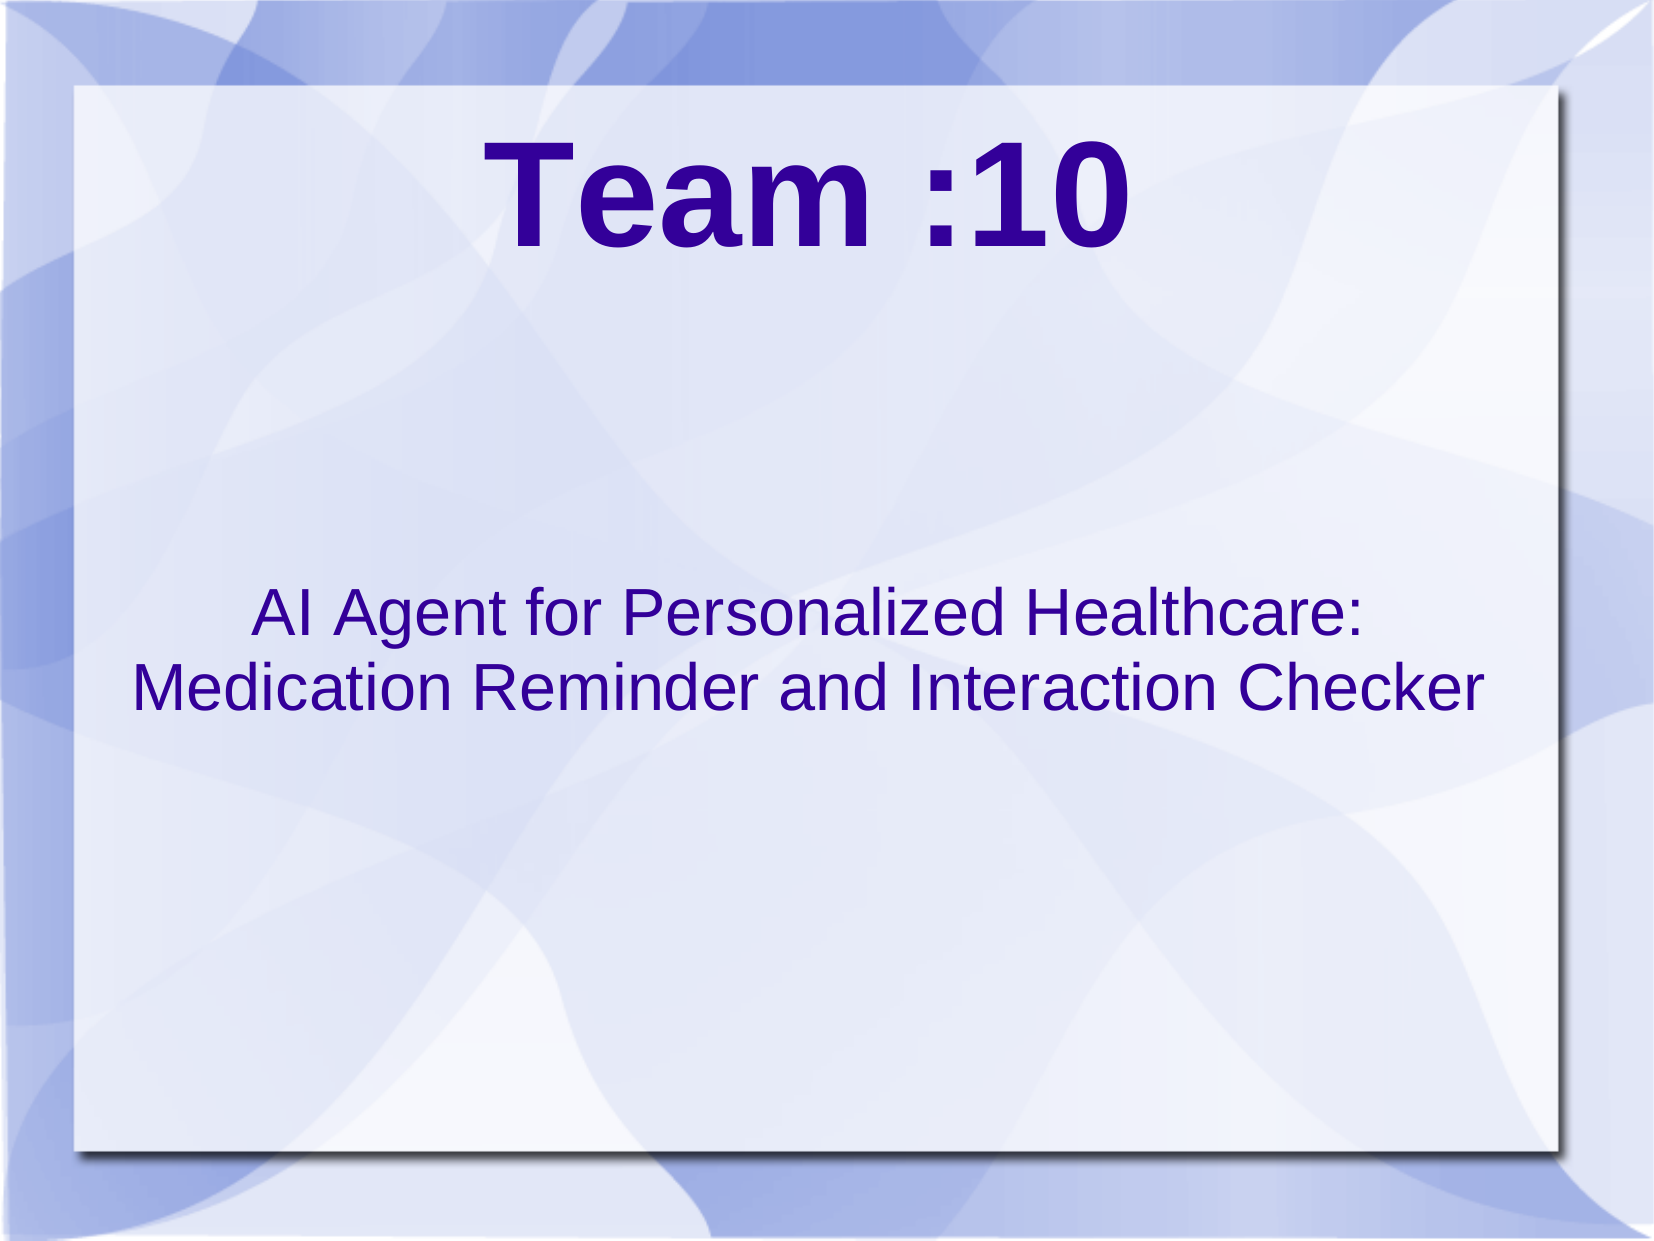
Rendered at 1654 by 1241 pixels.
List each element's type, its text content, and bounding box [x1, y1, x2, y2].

subtitle AI Agent for Personalized Healthcare: Medication Reminder and Interaction Checker [129, 324, 1489, 975]
title Team :10 [82, 90, 1536, 298]
picture [0, 0, 1654, 1241]
